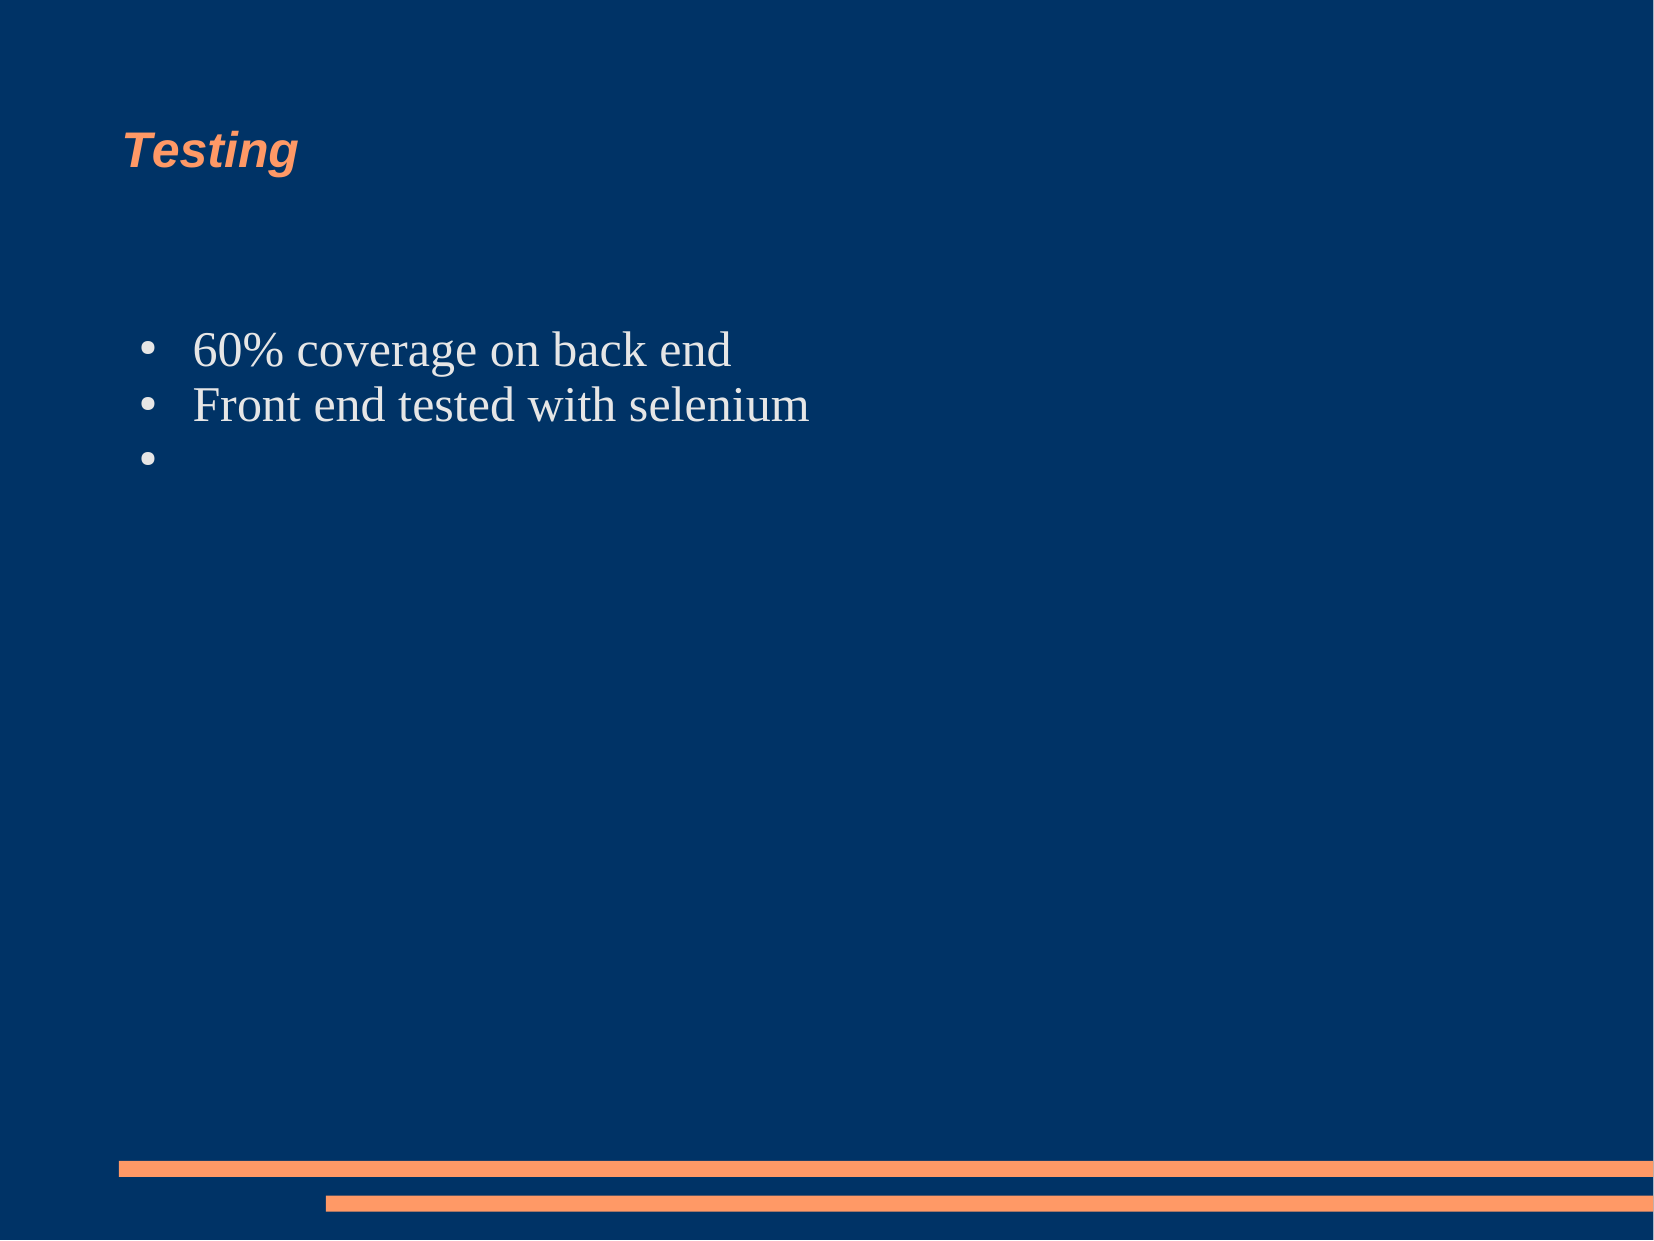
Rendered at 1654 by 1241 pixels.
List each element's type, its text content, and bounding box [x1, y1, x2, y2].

title Testing [121, 46, 1534, 254]
list 60% coverage on back end Front end tested with selenium [121, 322, 1561, 1132]
